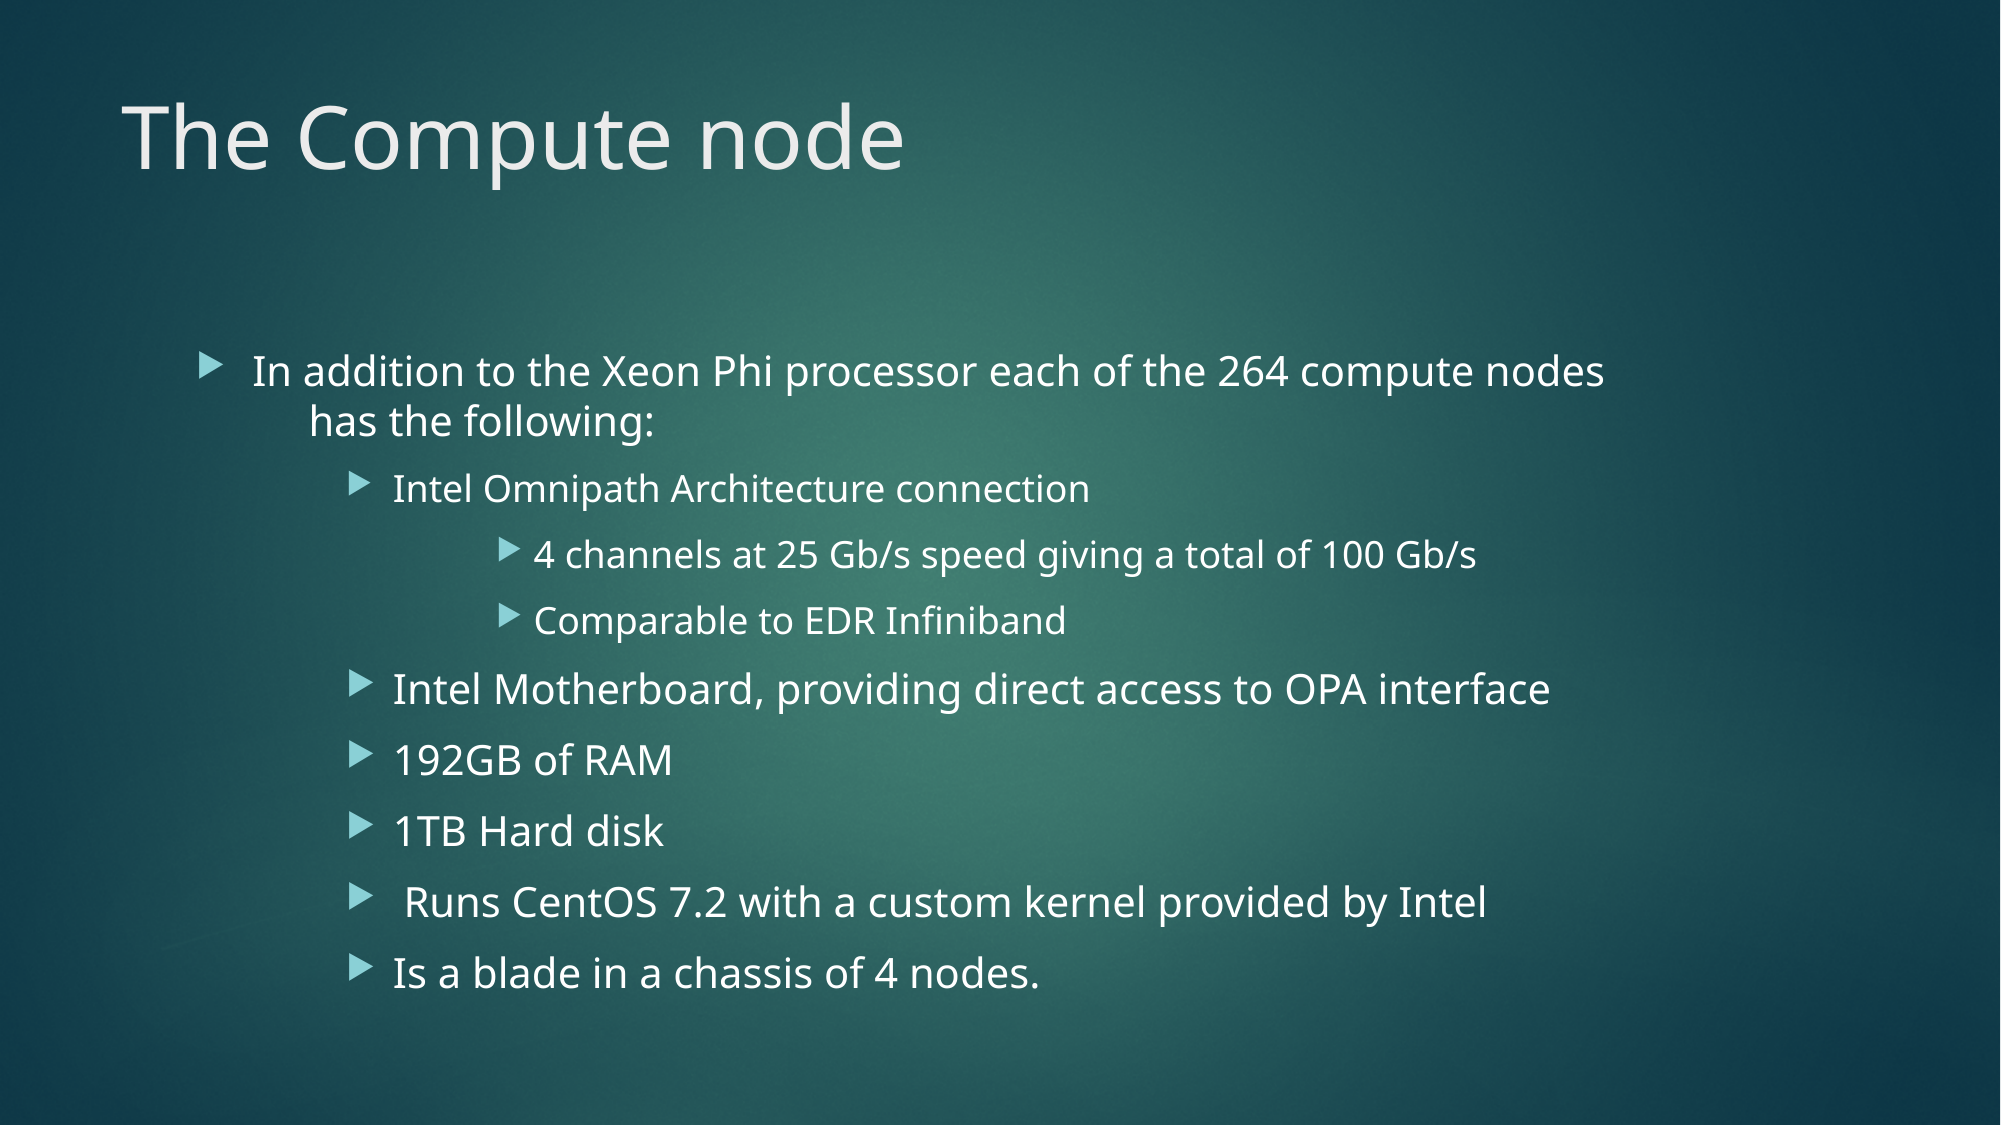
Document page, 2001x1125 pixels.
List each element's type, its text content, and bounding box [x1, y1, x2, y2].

title The Compute node [106, 74, 1649, 305]
list In addition to the Xeon Phi processor each of the 264 compute nodes has the following: Intel Omnipath Architecture connection 4 channels at 25 Gb/s speed giving a total of 100 Gb/s Comparable to EDR Infiniband Intel Motherboard, providing direct access to OPA interface 192GB of RAM 1TB Hard disk Runs CentOS 7.2 with a custom kernel provided by Intel Is a blade in a chassis of 4 nodes. [181, 336, 1649, 1026]
picture [0, 0, 2001, 1125]
